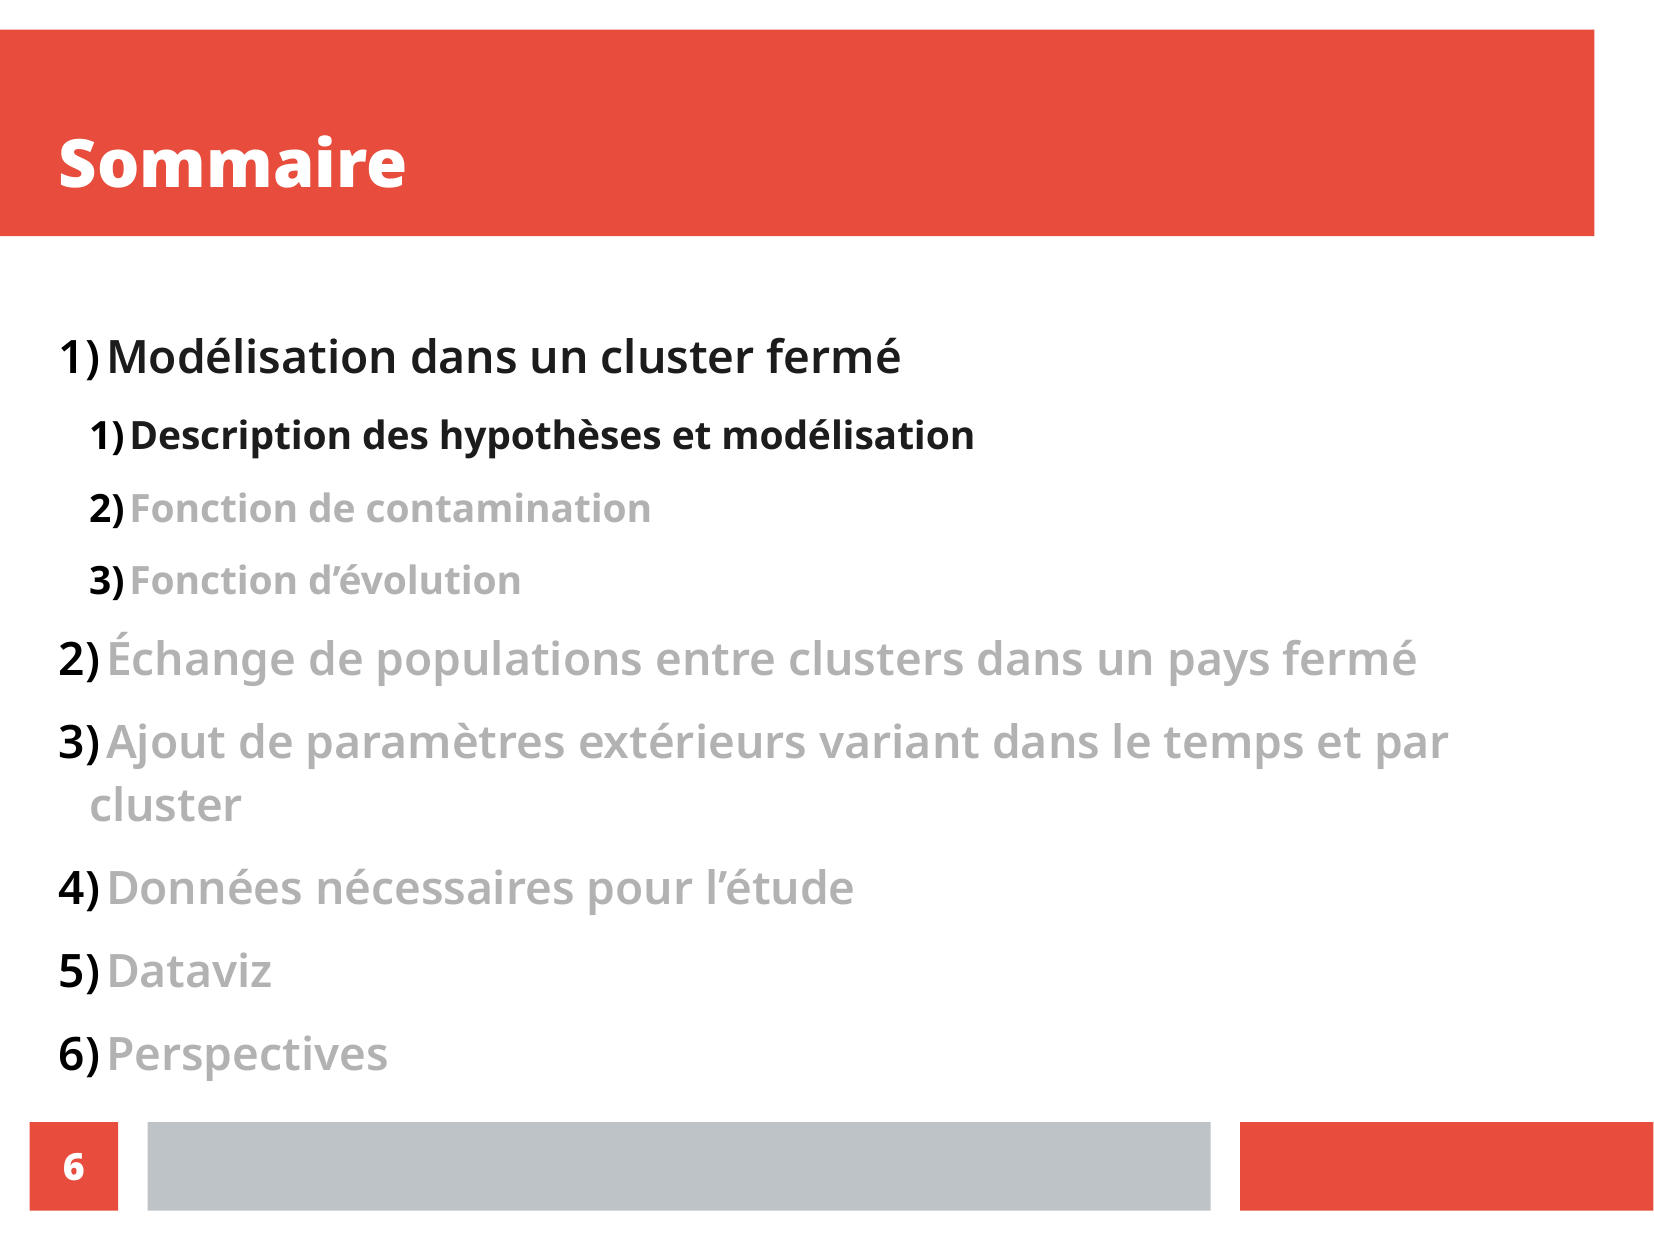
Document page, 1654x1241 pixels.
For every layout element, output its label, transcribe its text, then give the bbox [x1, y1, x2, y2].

list Modélisation dans un cluster fermé Description des hypothèses et modélisation Fonction de contamination Fonction d’évolution Échange de populations entre clusters dans un pays fermé Ajout de paramètres extérieurs variant dans le temps et par cluster Données nécessaires pour l’étude Dataviz Perspectives [59, 324, 1565, 1093]
title Sommaire [59, 59, 1595, 207]
